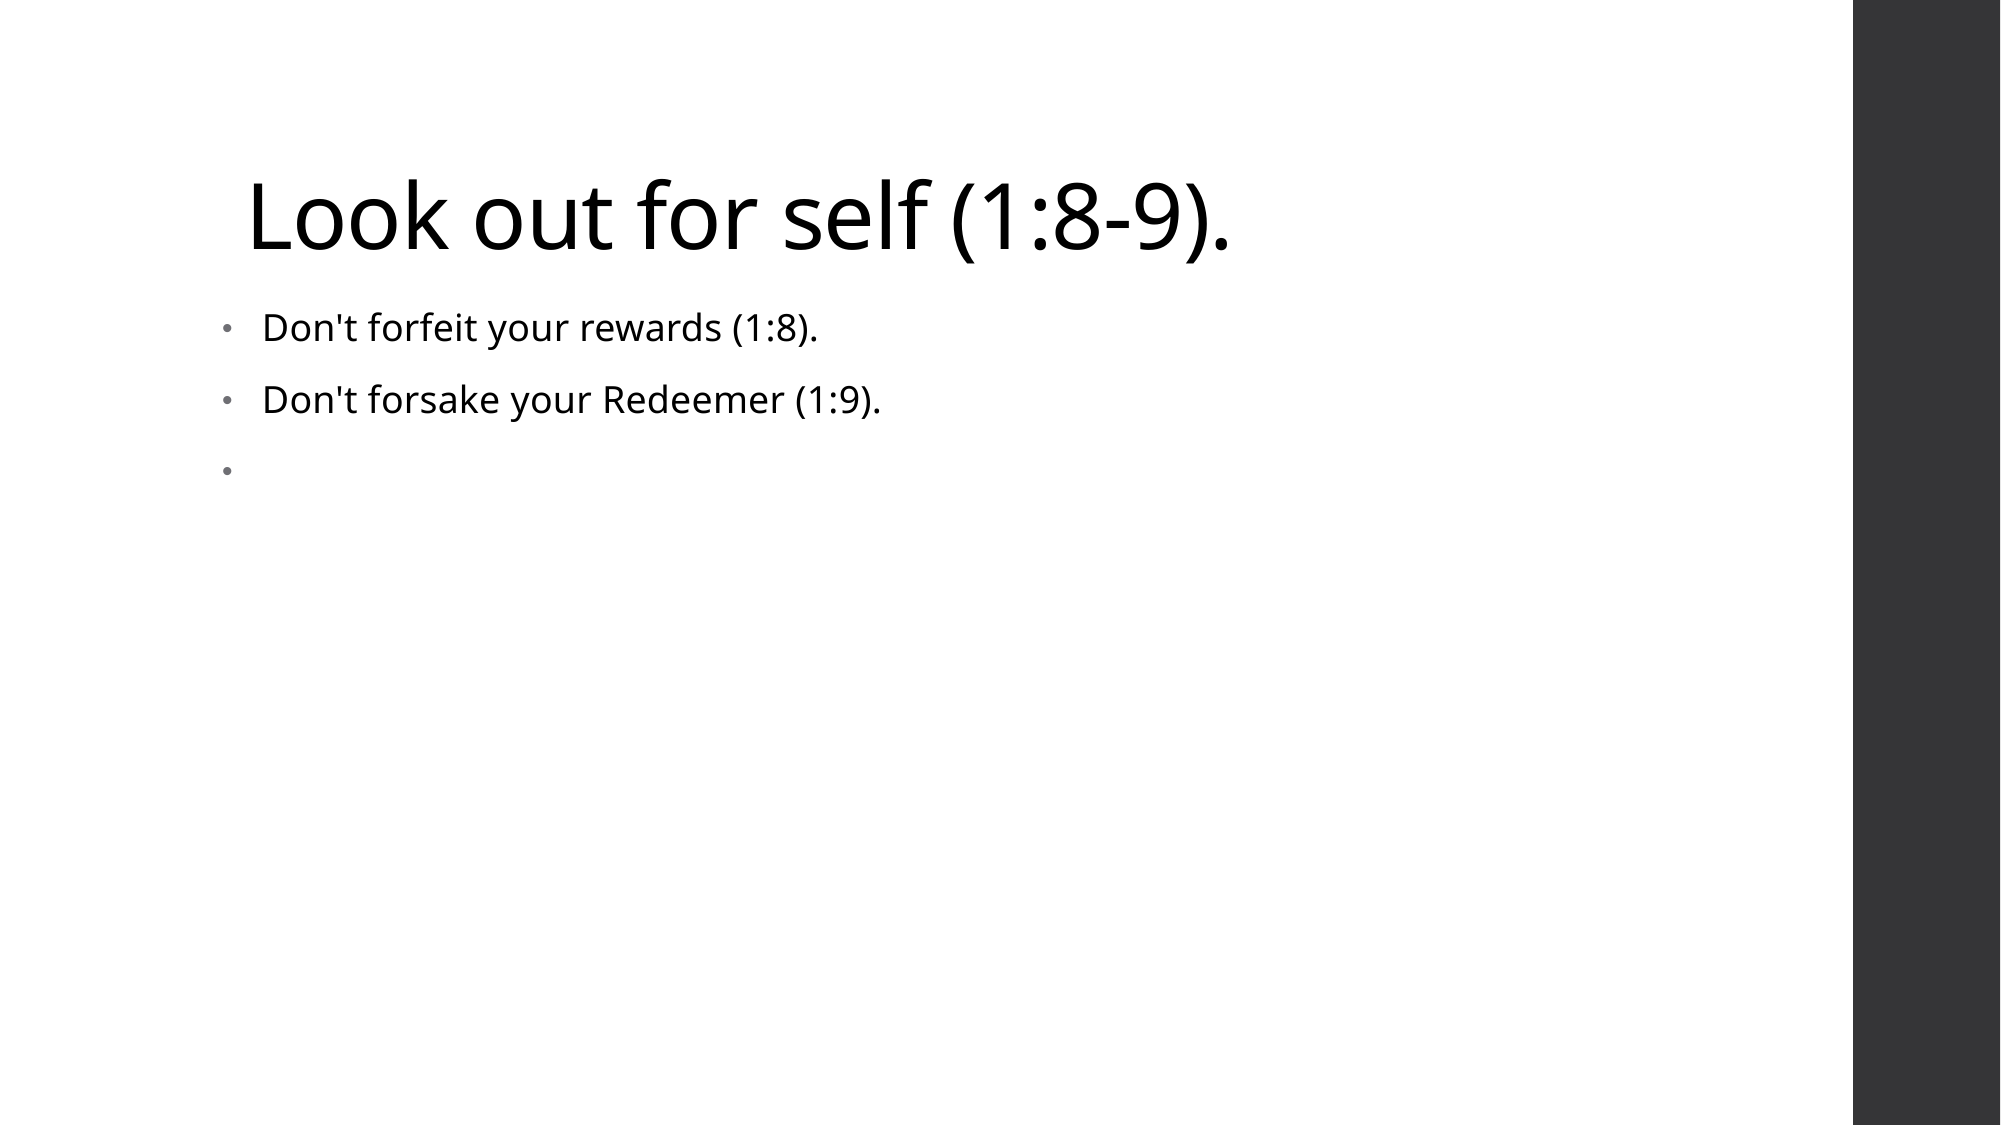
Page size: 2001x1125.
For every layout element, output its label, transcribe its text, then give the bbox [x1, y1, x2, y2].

title Look out for self (1:8-9). [206, 60, 1797, 278]
list Don't forfeit your rewards (1:8). Don't forsake your Redeemer (1:9). [206, 299, 1617, 1014]
